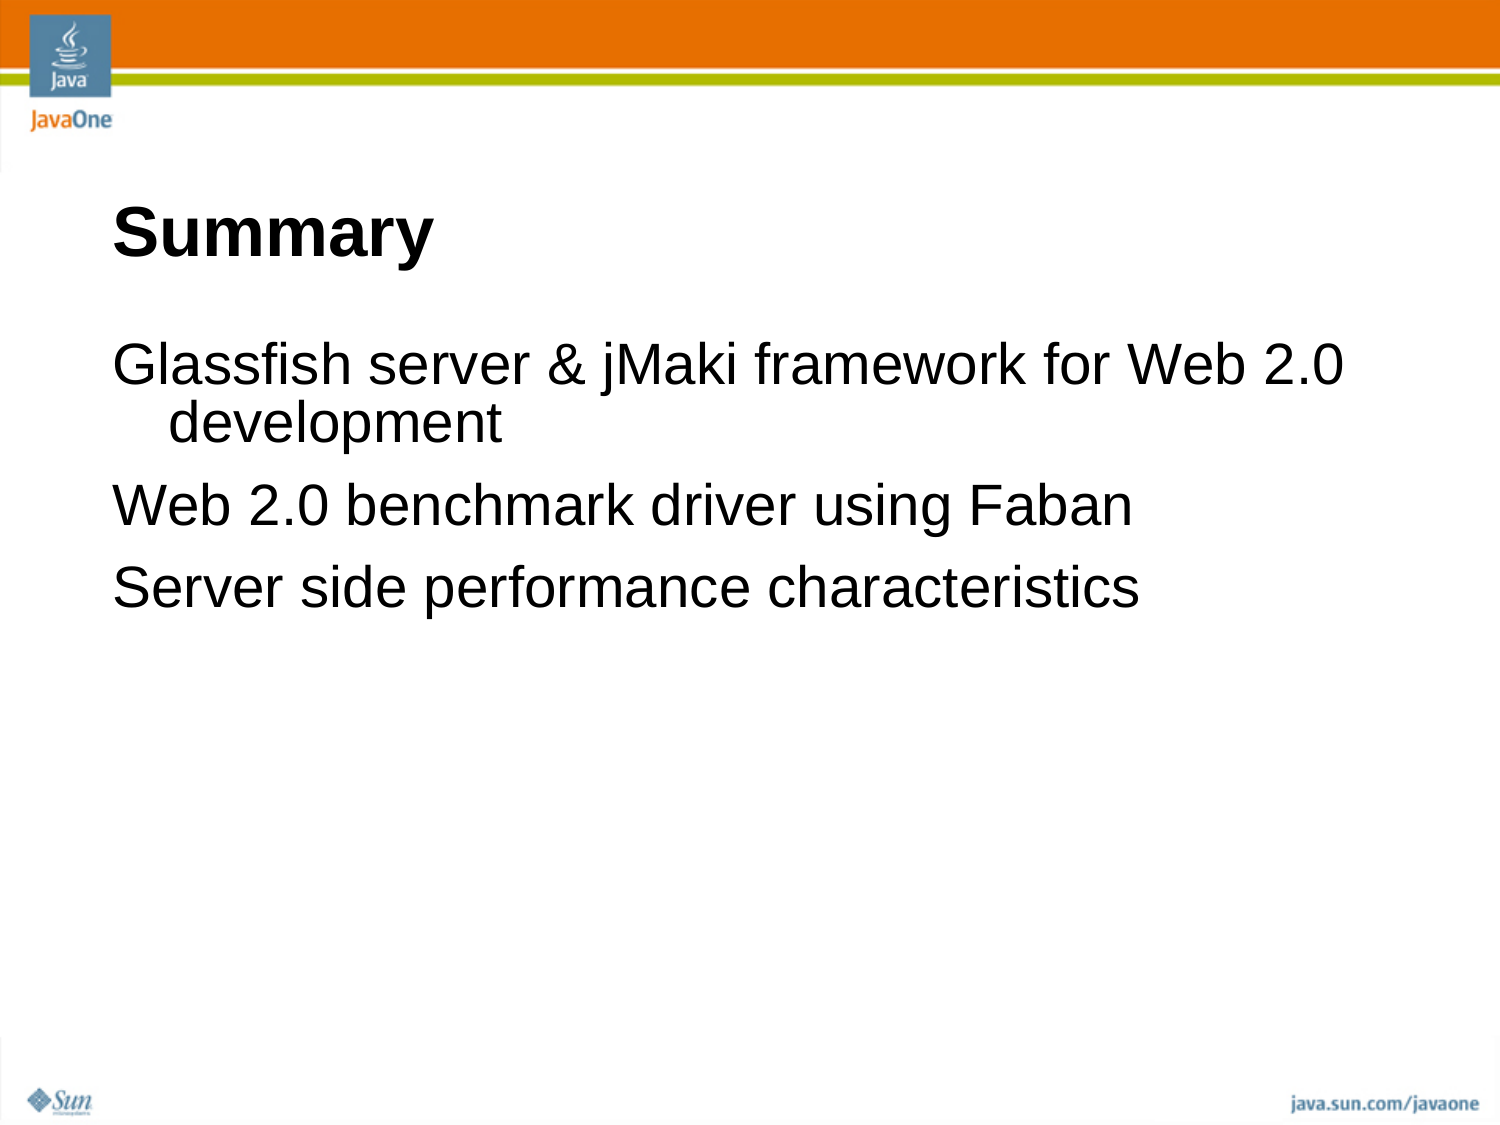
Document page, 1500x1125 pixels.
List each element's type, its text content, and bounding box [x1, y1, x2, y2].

picture [0, 0, 1500, 1125]
list Glassfish server & jMaki framework for Web 2.0 development Web 2.0 benchmark driver using Faban Server side performance characteristics [112, 337, 1463, 1030]
title Summary [112, 119, 1417, 271]
